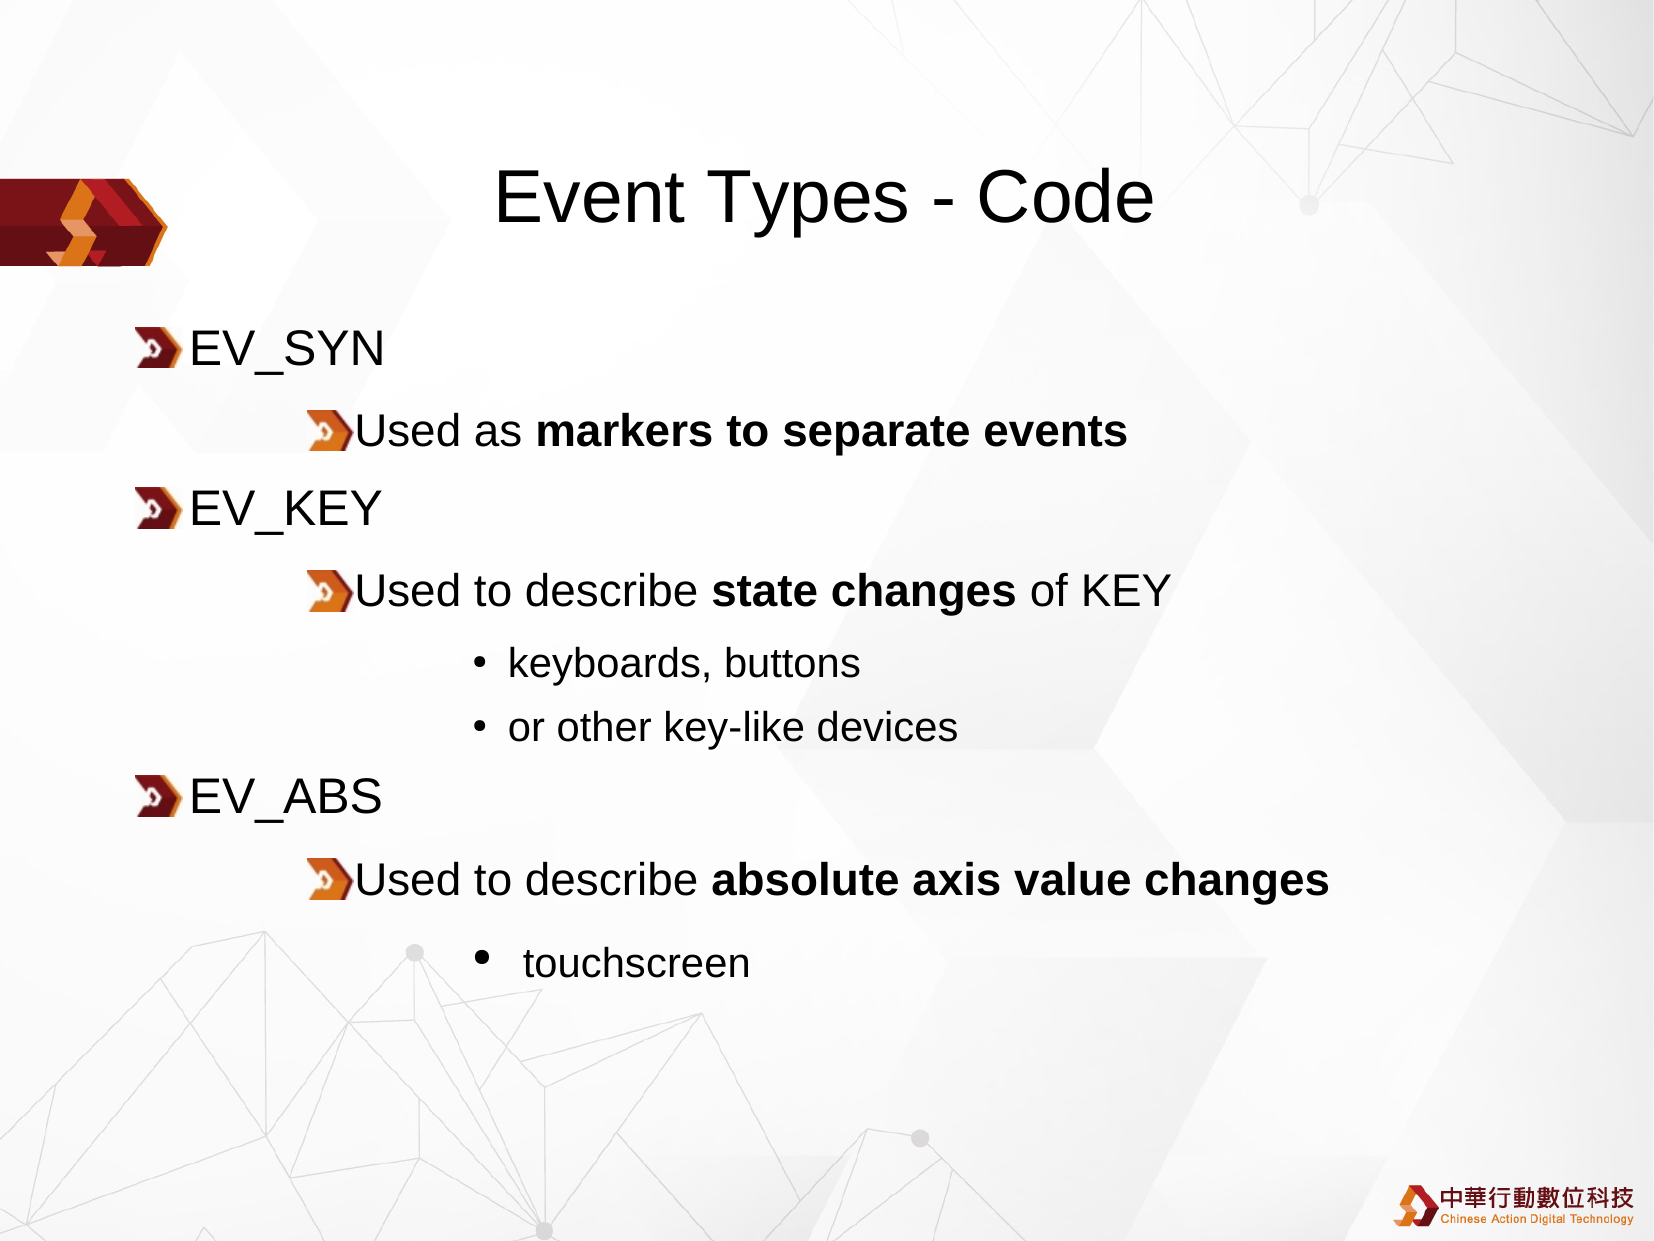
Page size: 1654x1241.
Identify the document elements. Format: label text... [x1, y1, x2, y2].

title Event Types - Code [118, 112, 1506, 281]
list EV_SYN Used as markers to separate events EV_KEY Used to describe state changes of KEY keyboards, buttons or other key-like devices EV_ABS Used to describe absolute axis value changes touchscreen [118, 319, 1571, 1067]
picture [0, 0, 1654, 1241]
